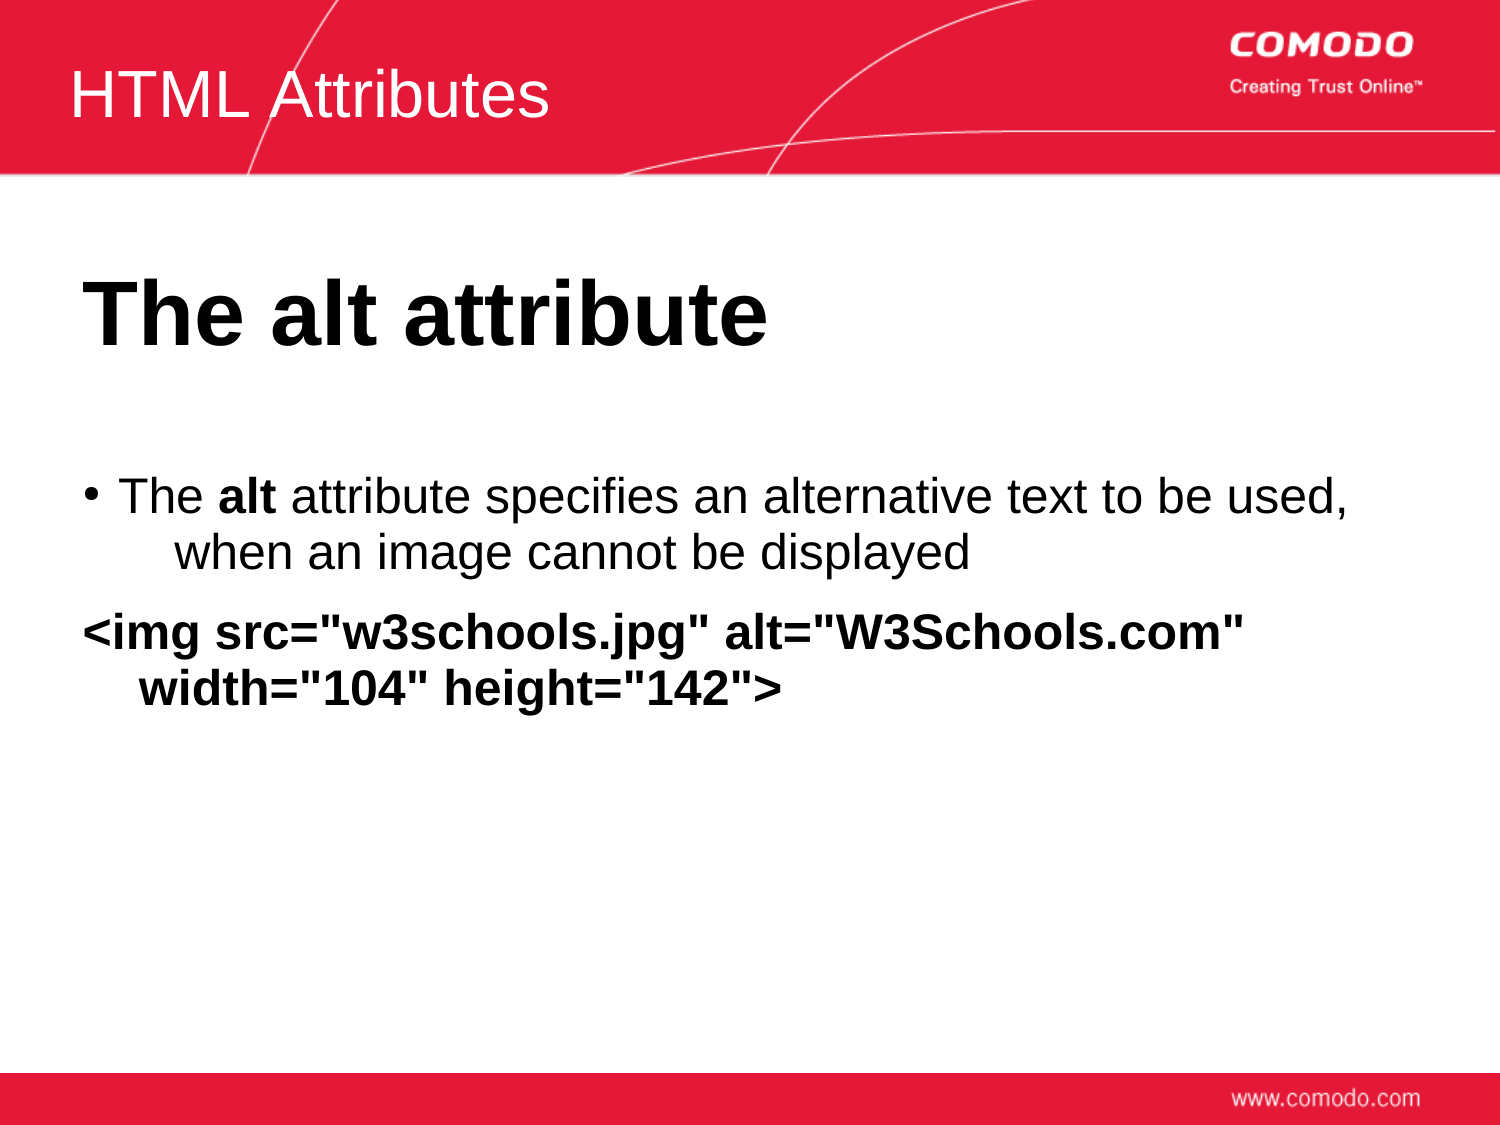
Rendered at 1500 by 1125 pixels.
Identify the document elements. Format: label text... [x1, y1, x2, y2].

picture [0, 0, 1500, 176]
list The alt attribute The alt attribute specifies an alternative text to be used, when an image cannot be displayed <img src="w3schools.jpg" alt="W3Schools.com" width="104" height="142"> [82, 259, 1477, 1107]
picture [0, 1073, 1500, 1125]
title HTML Attributes [69, 21, 1197, 170]
